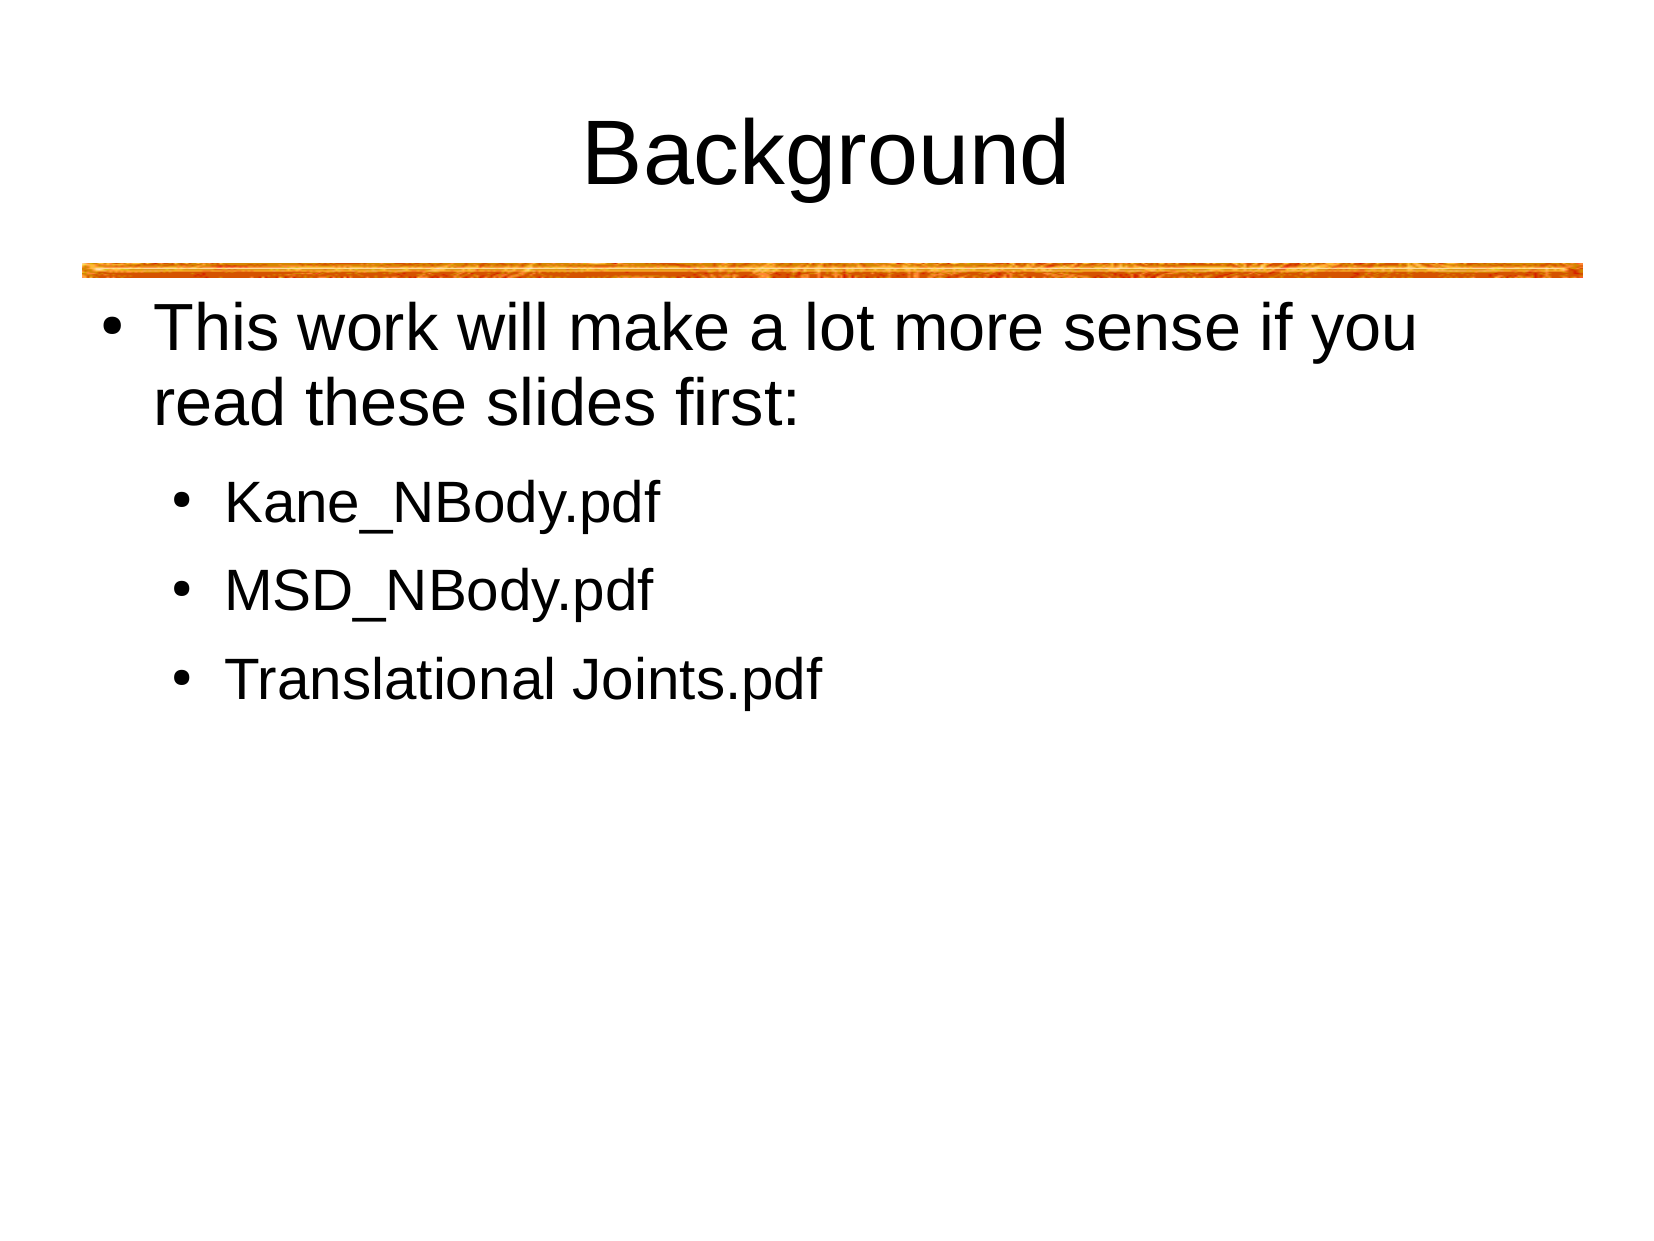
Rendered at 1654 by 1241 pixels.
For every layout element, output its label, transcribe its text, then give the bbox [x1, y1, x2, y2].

title Background [82, 56, 1571, 250]
picture [82, 263, 1583, 278]
list This work will make a lot more sense if you read these slides first: Kane_NBody.pdf MSD_NBody.pdf Translational Joints.pdf [82, 290, 1571, 1094]
